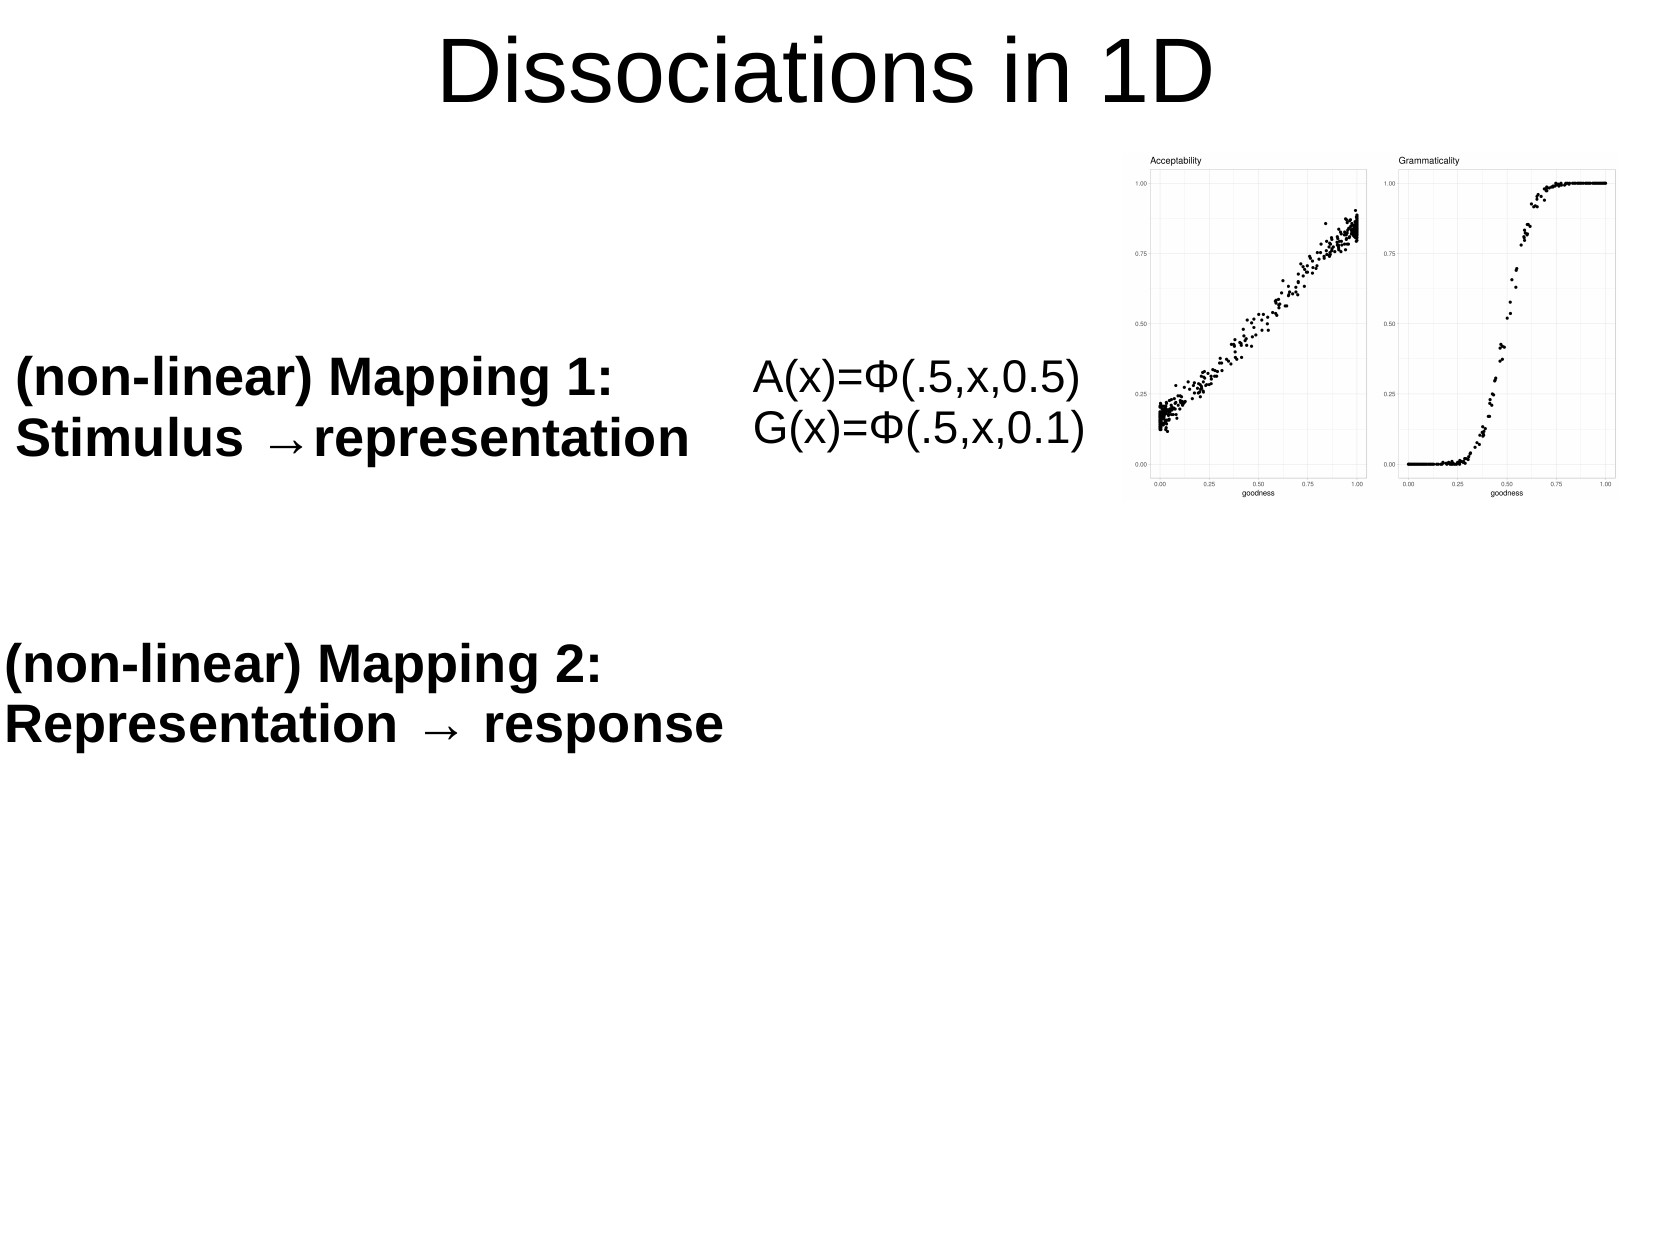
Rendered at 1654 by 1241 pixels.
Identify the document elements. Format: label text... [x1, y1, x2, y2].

title Dissociations in 1D [82, 0, 1571, 174]
text_box (non-linear) Mapping 2: Representation → response [0, 625, 745, 823]
text_box A(x)=Φ(.5,x,0.5) G(x)=Φ(.5,x,0.1) [738, 343, 1122, 461]
picture [1122, 153, 1619, 501]
text_box (non-linear) Mapping 1: Stimulus →representation [0, 339, 721, 485]
